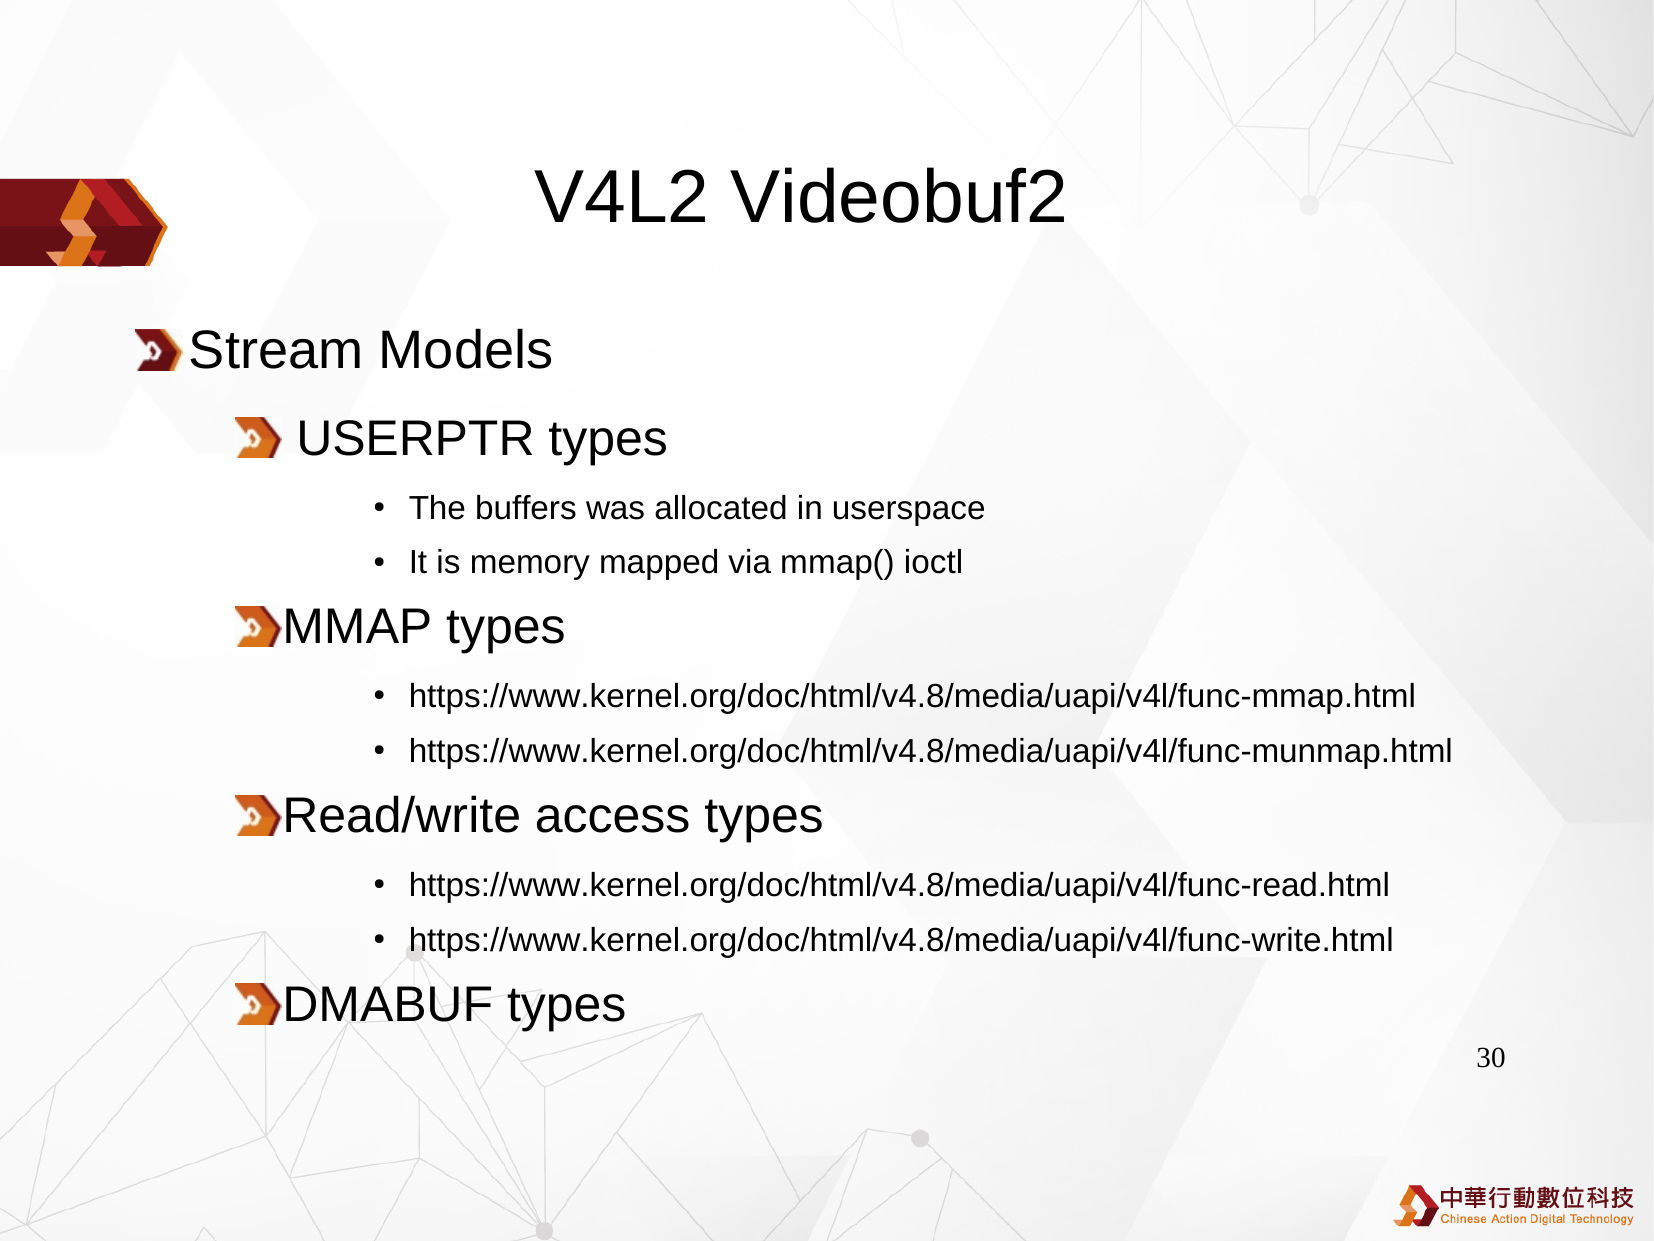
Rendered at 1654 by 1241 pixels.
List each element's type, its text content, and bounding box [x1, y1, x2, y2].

title V4L2 Videobuf2 [118, 112, 1506, 281]
list Stream Models USERPTR types The buffers was allocated in userspace It is memory mapped via mmap() ioctl MMAP types https://www.kernel.org/doc/html/v4.8/media/uapi/v4l/func-mmap.html https://www.kernel.org/doc/html/v4.8/media/uapi/v4l/func-munmap.html Read/write access types https://www.kernel.org/doc/html/v4.8/media/uapi/v4l/func-read.html https://www.kernel.org/doc/html/v4.8/media/uapi/v4l/func-write.html DMABUF types [118, 319, 1571, 1040]
picture [0, 0, 1654, 1241]
